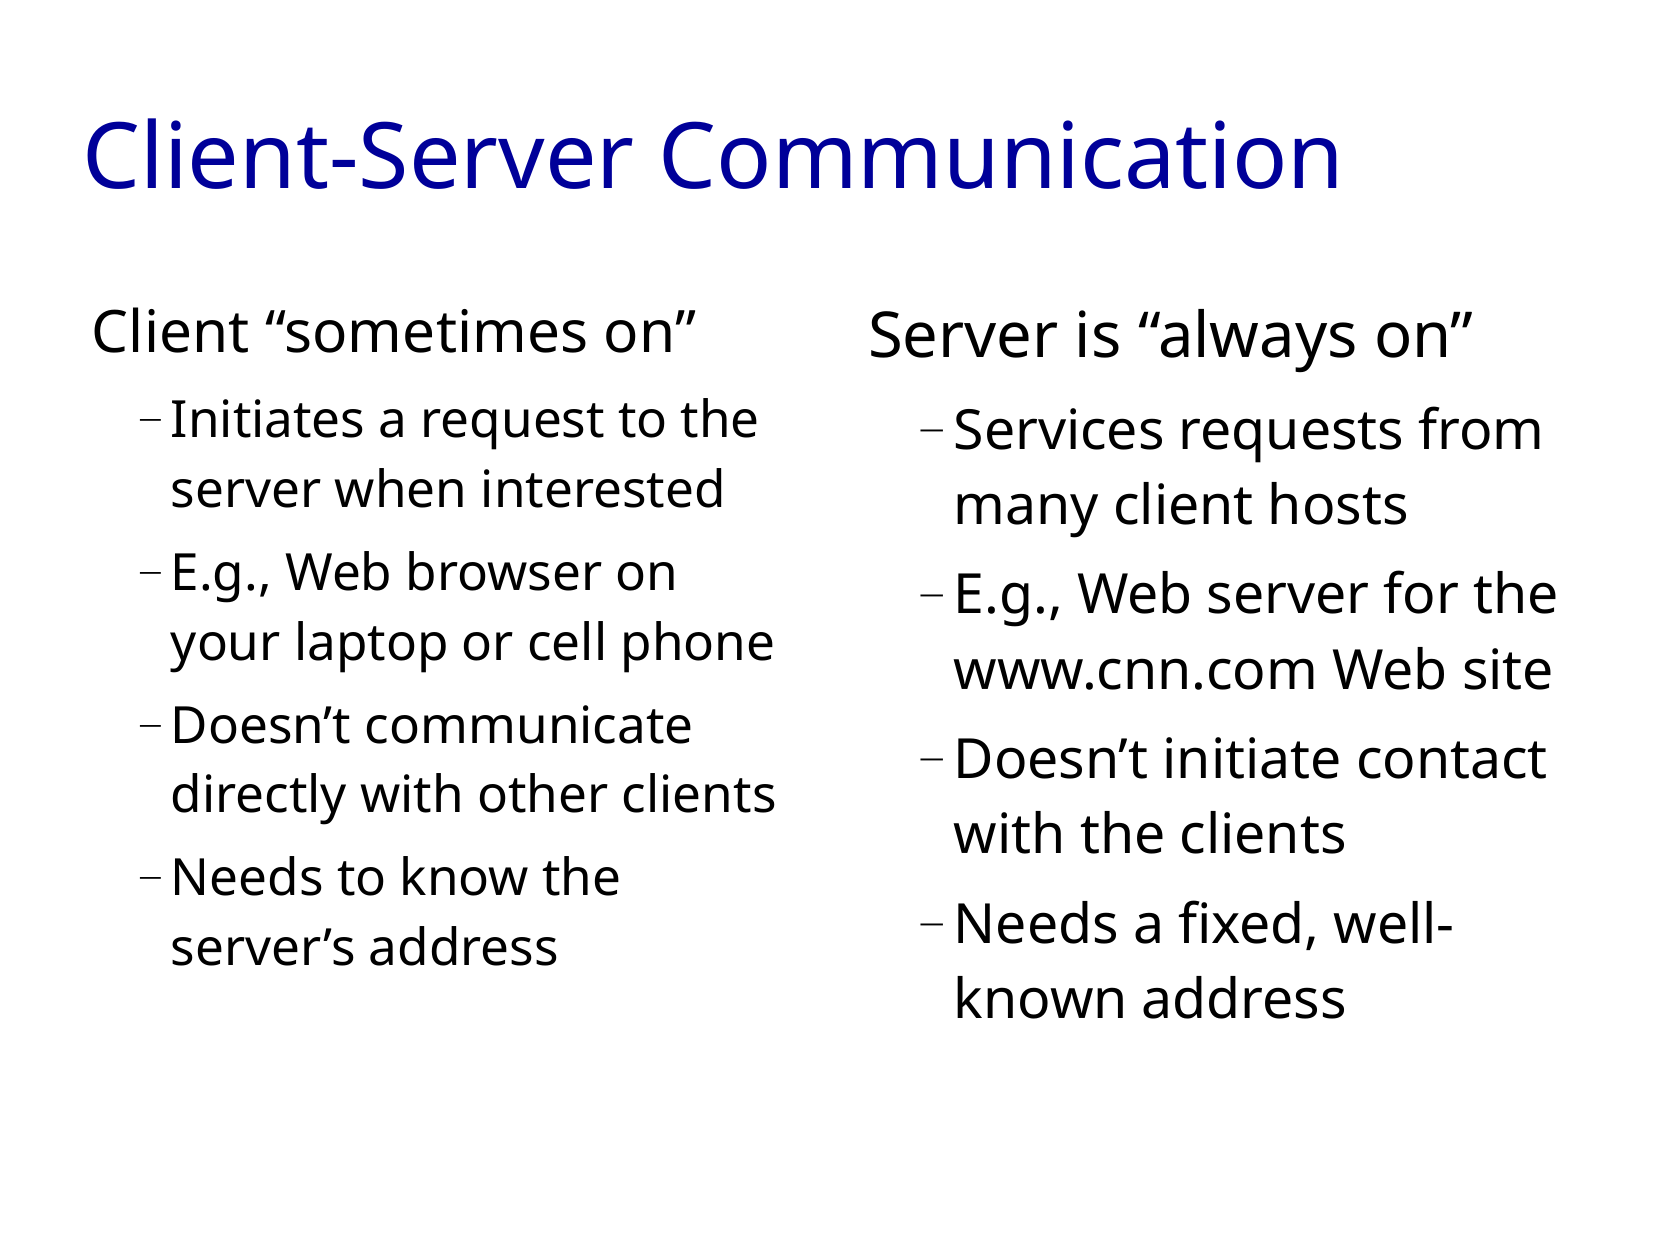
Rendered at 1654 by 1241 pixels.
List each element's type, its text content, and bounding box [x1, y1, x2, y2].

list Server is “always on” Services requests from many client hosts E.g., Web server for the www.cnn.com Web site Doesn’t initiate contact with the clients Needs a fixed, well-known address [834, 290, 1572, 1096]
title Client-Server Communication [82, 49, 1571, 257]
list Client “sometimes on” Initiates a request to the server when interested E.g., Web browser on your laptop or cell phone Doesn’t communicate directly with other clients Needs to know the server’s address [60, 290, 798, 1096]
